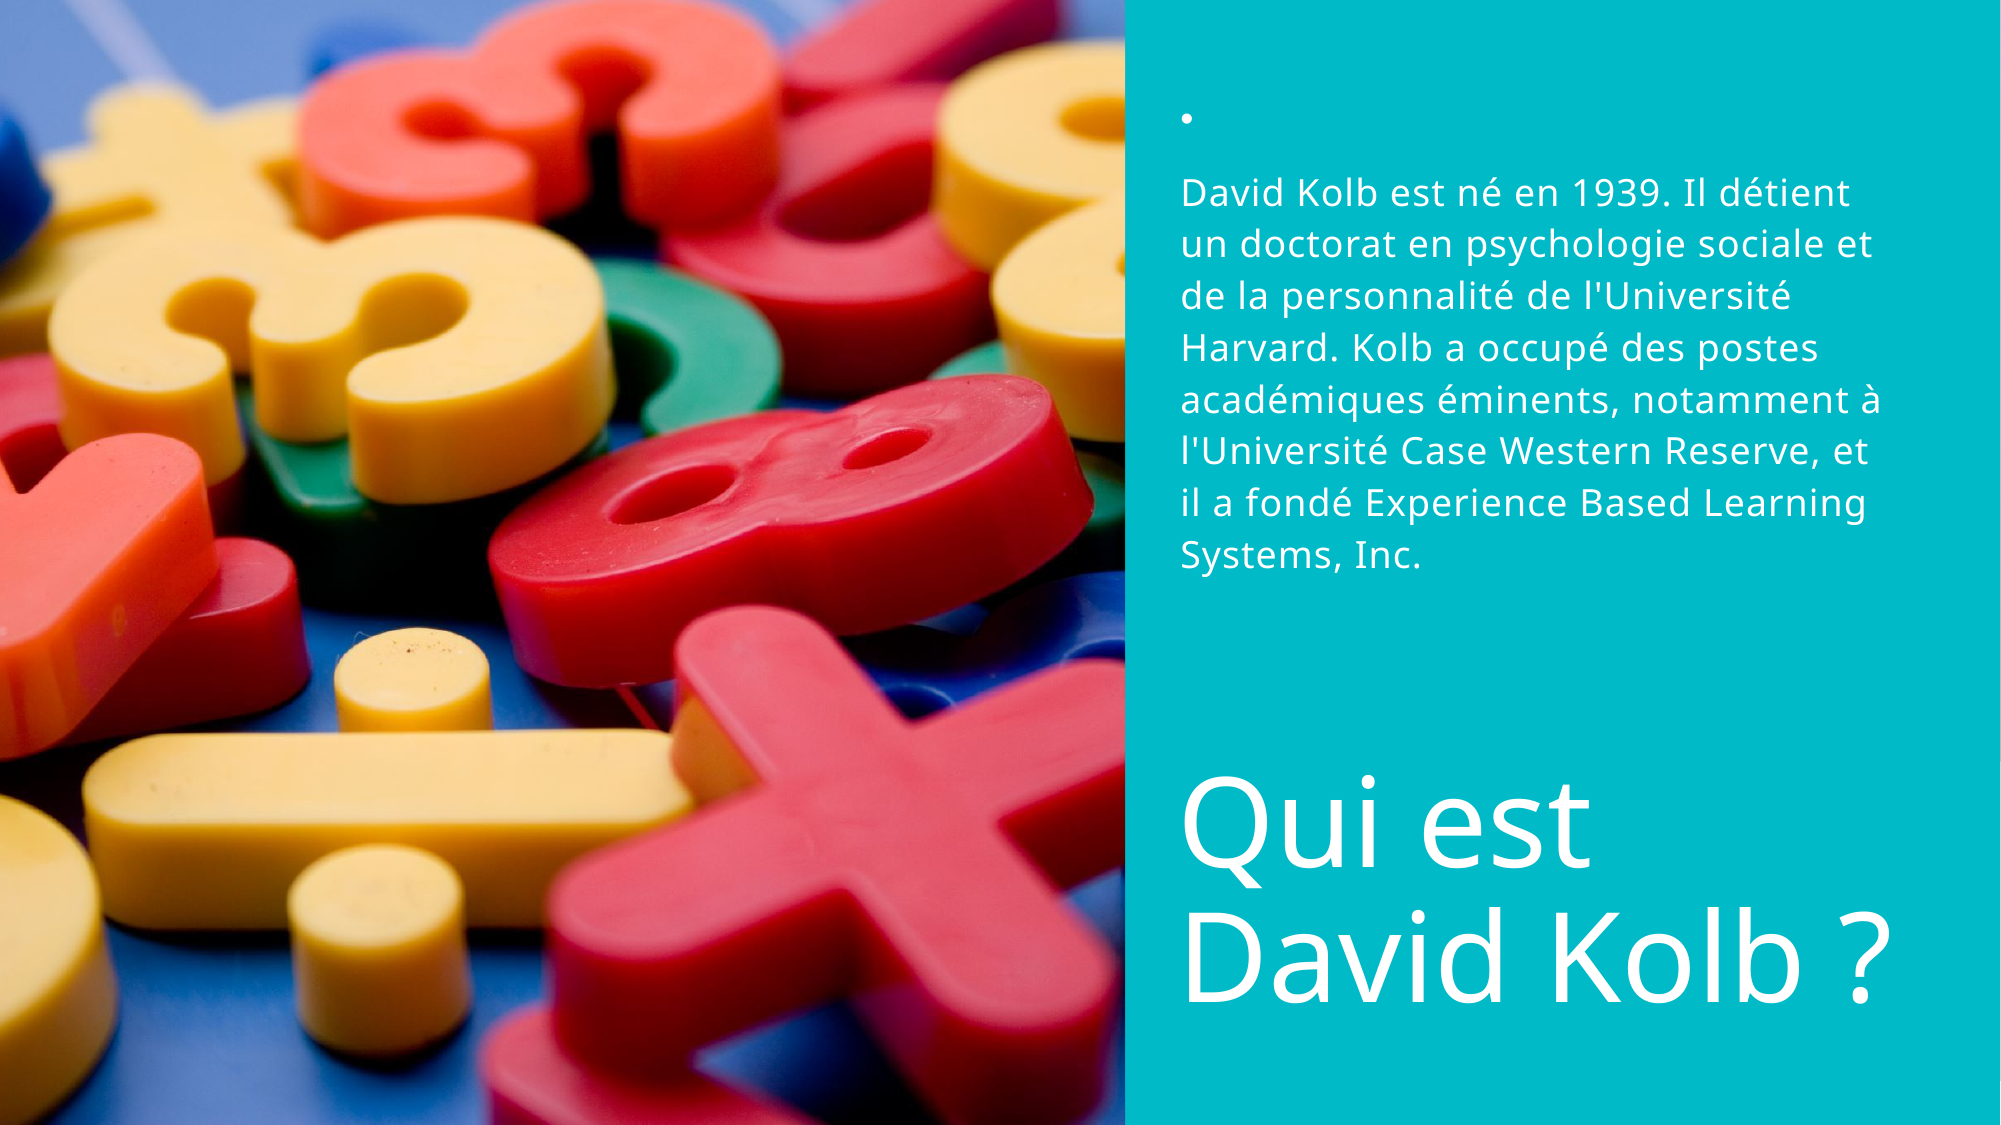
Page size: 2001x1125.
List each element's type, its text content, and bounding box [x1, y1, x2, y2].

picture [0, 0, 1126, 1125]
text_box [1126, 0, 2000, 1125]
title Qui est David Kolb ? [1162, 677, 1910, 1037]
list David Kolb est né en 1939. Il détient un doctorat en psychologie sociale et de la personnalité de l'Université Harvard. Kolb a occupé des postes académiques éminents, notamment à l'Université Case Western Reserve, et il a fondé Experience Based Learning Systems, Inc. [1165, 88, 1910, 641]
